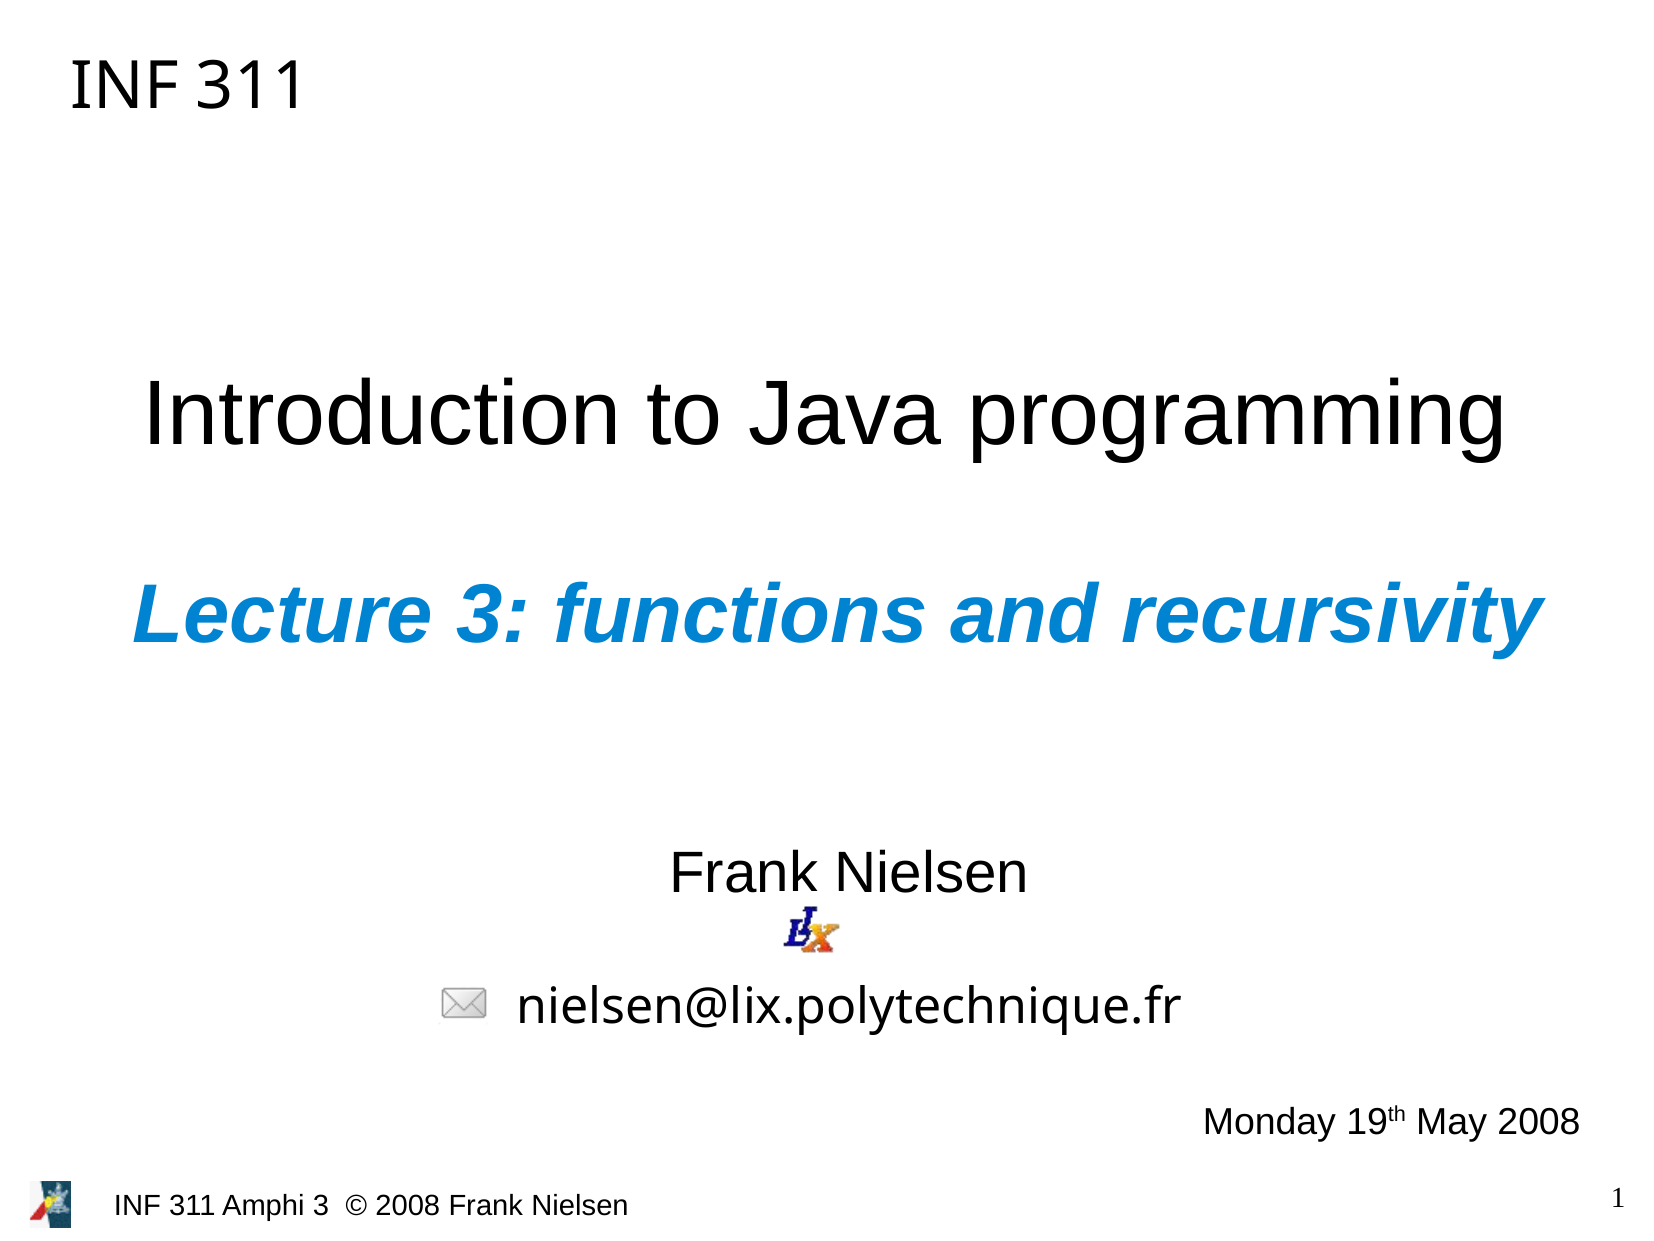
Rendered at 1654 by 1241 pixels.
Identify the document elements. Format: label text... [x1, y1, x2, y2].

picture [773, 891, 857, 978]
picture [431, 974, 496, 1034]
picture [29, 1181, 71, 1228]
text_box Introduction to Java programming Lecture 3: functions and recursivity [118, 354, 1559, 668]
text_box Frank Nielsen nielsen@lix.polytechnique.fr [501, 832, 1183, 1038]
text_box INF 311 [55, 29, 266, 126]
text_box Monday 19th May 2008 [1188, 1093, 1595, 1152]
